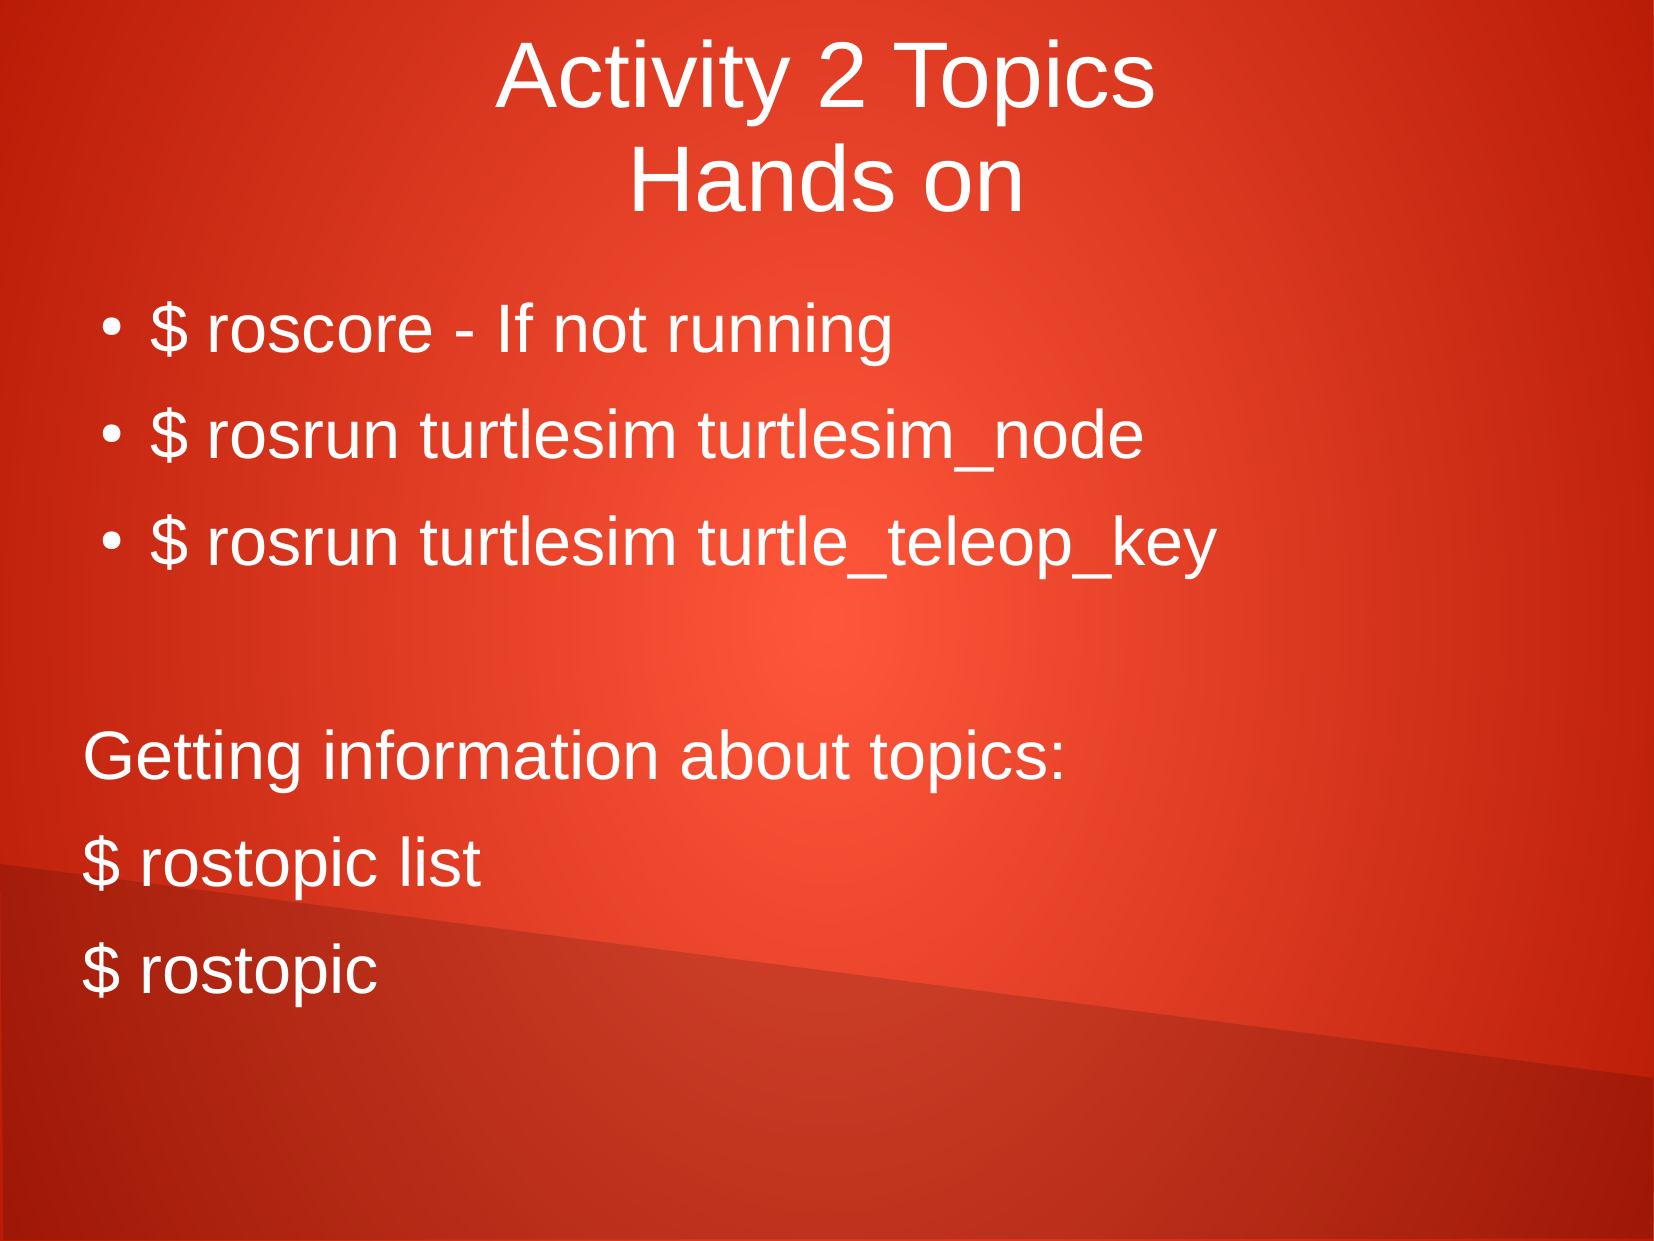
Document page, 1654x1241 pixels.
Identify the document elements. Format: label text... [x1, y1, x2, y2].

title Activity 2 Topics Hands on [389, 22, 1264, 232]
list $ roscore - If not running $ rosrun turtlesim turtlesim_node $ rosrun turtlesim turtle_teleop_key Getting information about topics: $ rostopic list $ rostopic [82, 290, 1571, 1010]
